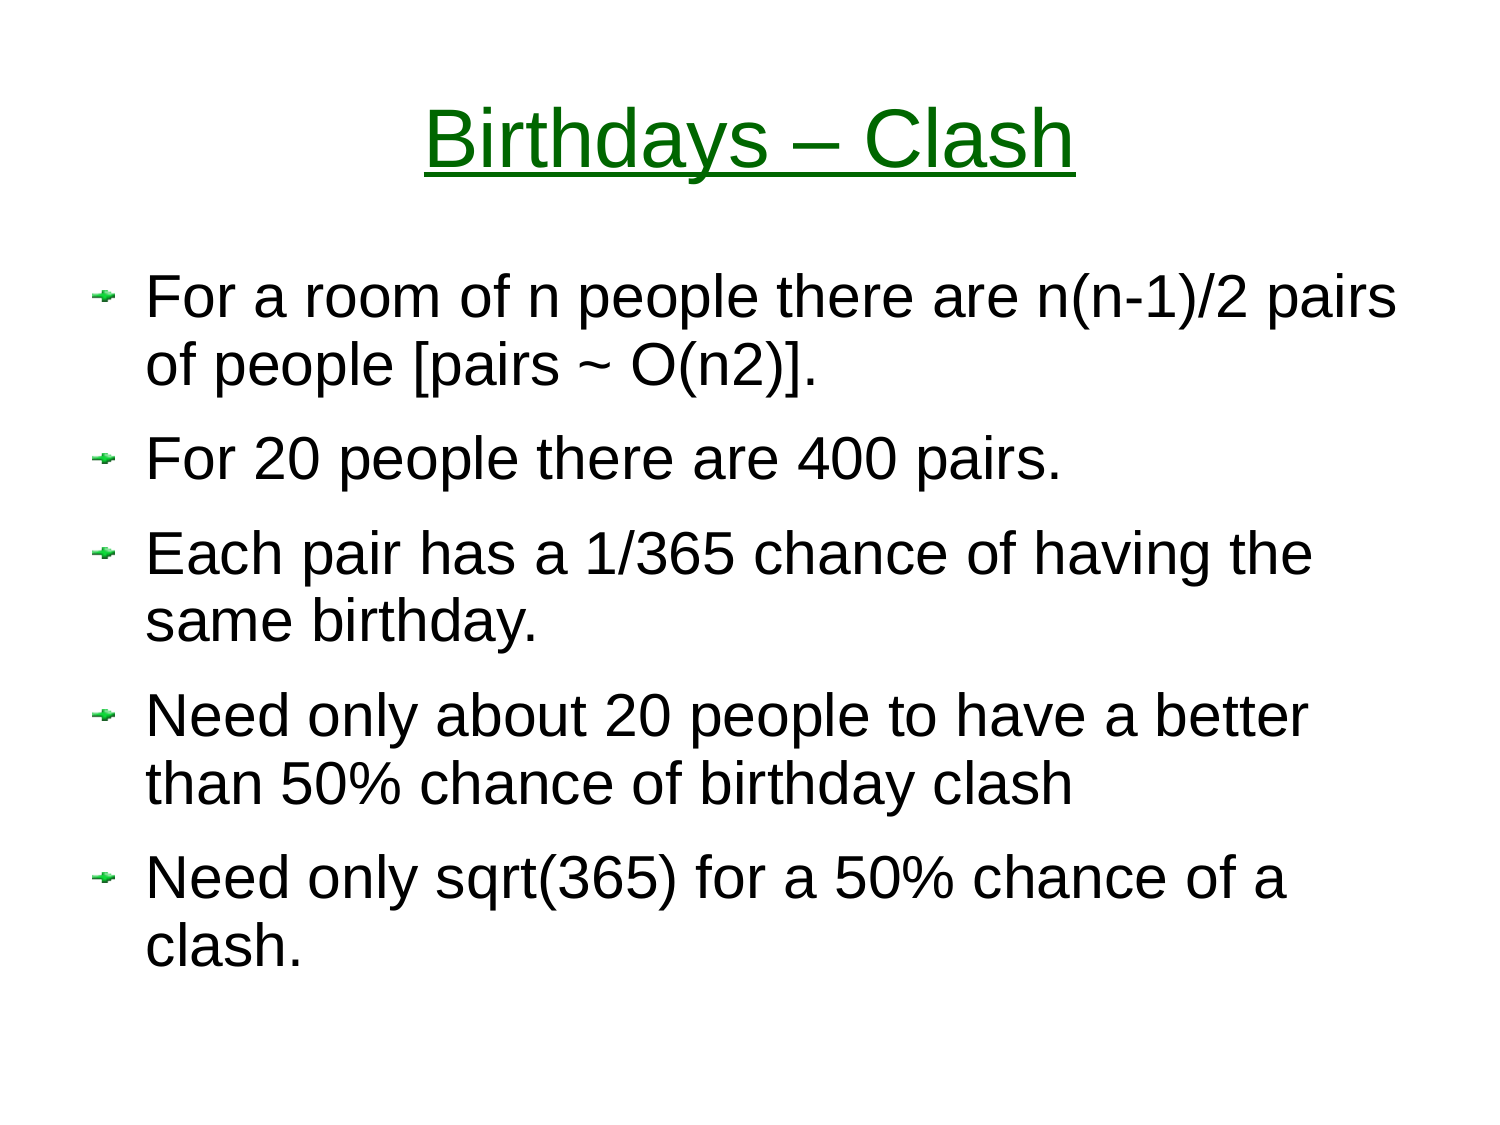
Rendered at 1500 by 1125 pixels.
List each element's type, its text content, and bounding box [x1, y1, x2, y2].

list For a room of n people there are n(n-1)/2 pairs of people [pairs ~ O(n2)]. For 20 people there are 400 pairs. Each pair has a 1/365 chance of having the same birthday. Need only about 20 people to have a better than 50% chance of birthday clash Need only sqrt(365) for a 50% chance of a clash. [75, 262, 1425, 1006]
title Birthdays – Clash [75, 89, 1425, 189]
